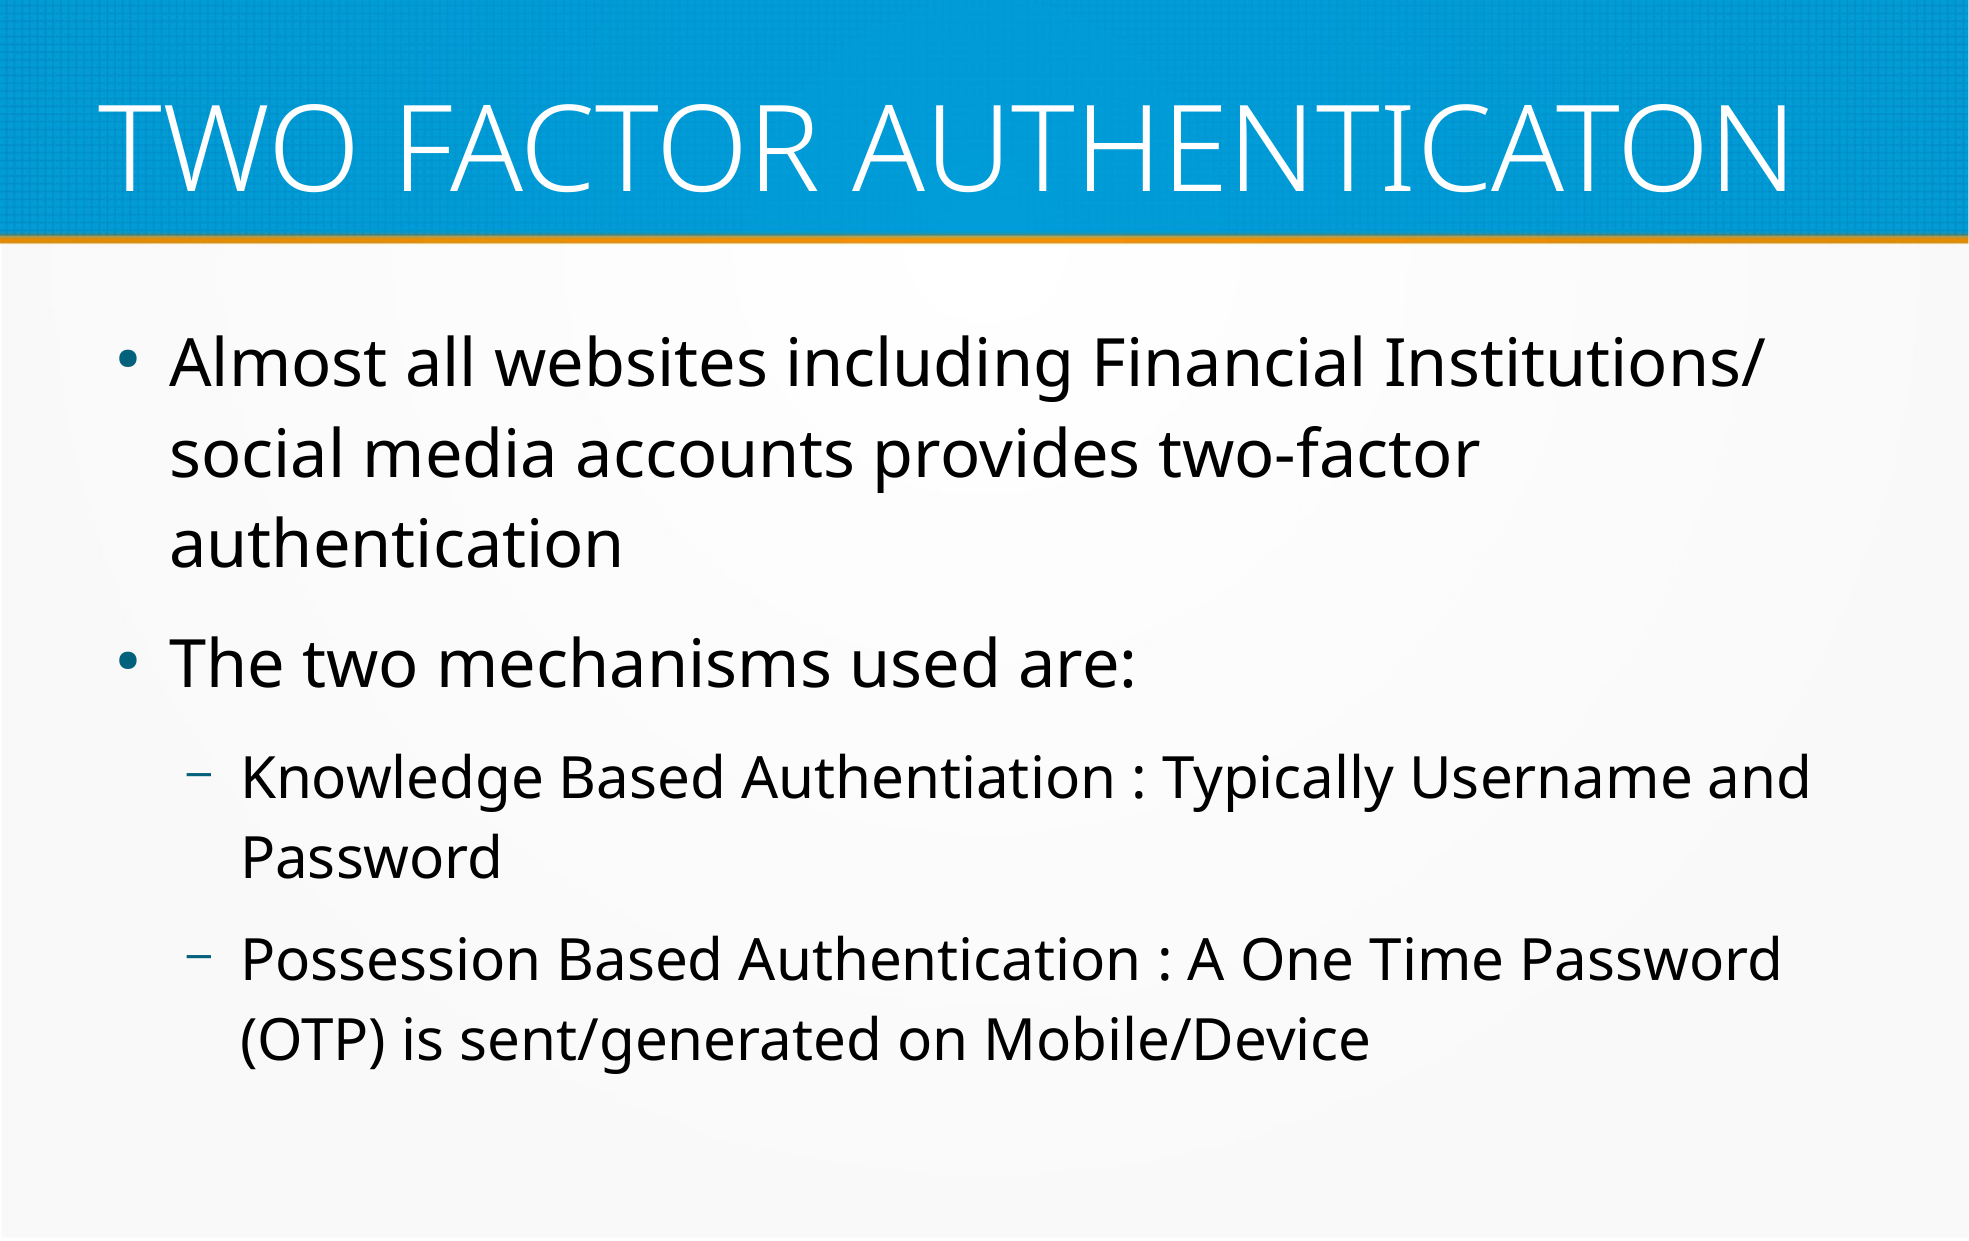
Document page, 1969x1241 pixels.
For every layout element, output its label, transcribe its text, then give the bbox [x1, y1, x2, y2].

picture [0, 233, 1969, 1241]
list Almost all websites including Financial Institutions/ social media accounts provides two-factor authentication The two mechanisms used are: Knowledge Based Authentiation : Typically Username and Password Possession Based Authentication : A One Time Password (OTP) is sent/generated on Mobile/Device [98, 315, 1861, 1081]
title TWO FACTOR AUTHENTICATON [98, 19, 1870, 227]
